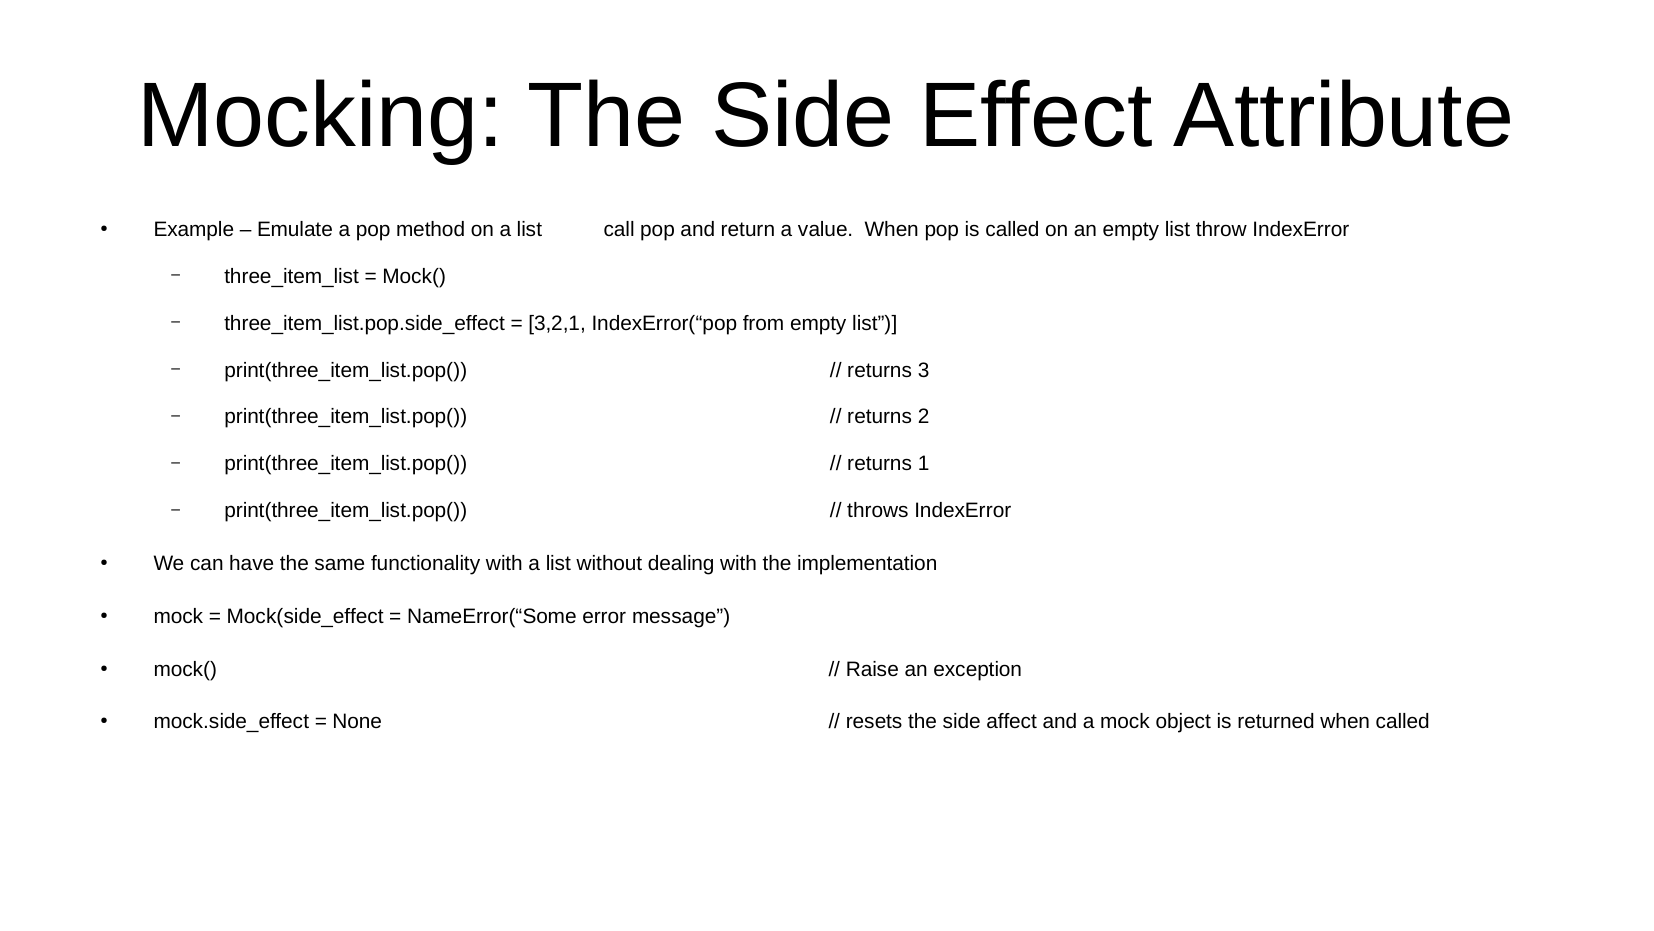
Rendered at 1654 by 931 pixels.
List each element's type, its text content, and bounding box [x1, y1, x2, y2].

title Mocking: The Side Effect Attribute [82, 37, 1571, 193]
list Example – Emulate a pop method on a list call pop and return a value. When pop is called on an empty list throw IndexError three_item_list = Mock() three_item_list.pop.side_effect = [3,2,1, IndexError(“pop from empty list”)] print(three_item_list.pop()) // returns 3 print(three_item_list.pop()) // returns 2 print(three_item_list.pop()) // returns 1 print(three_item_list.pop()) // throws IndexError We can have the same functionality with a list without dealing with the implementation mock = Mock(side_effect = NameError(“Some error message”) mock() // Raise an exception mock.side_effect = None // resets the side affect and a mock object is returned when called [82, 217, 1571, 916]
